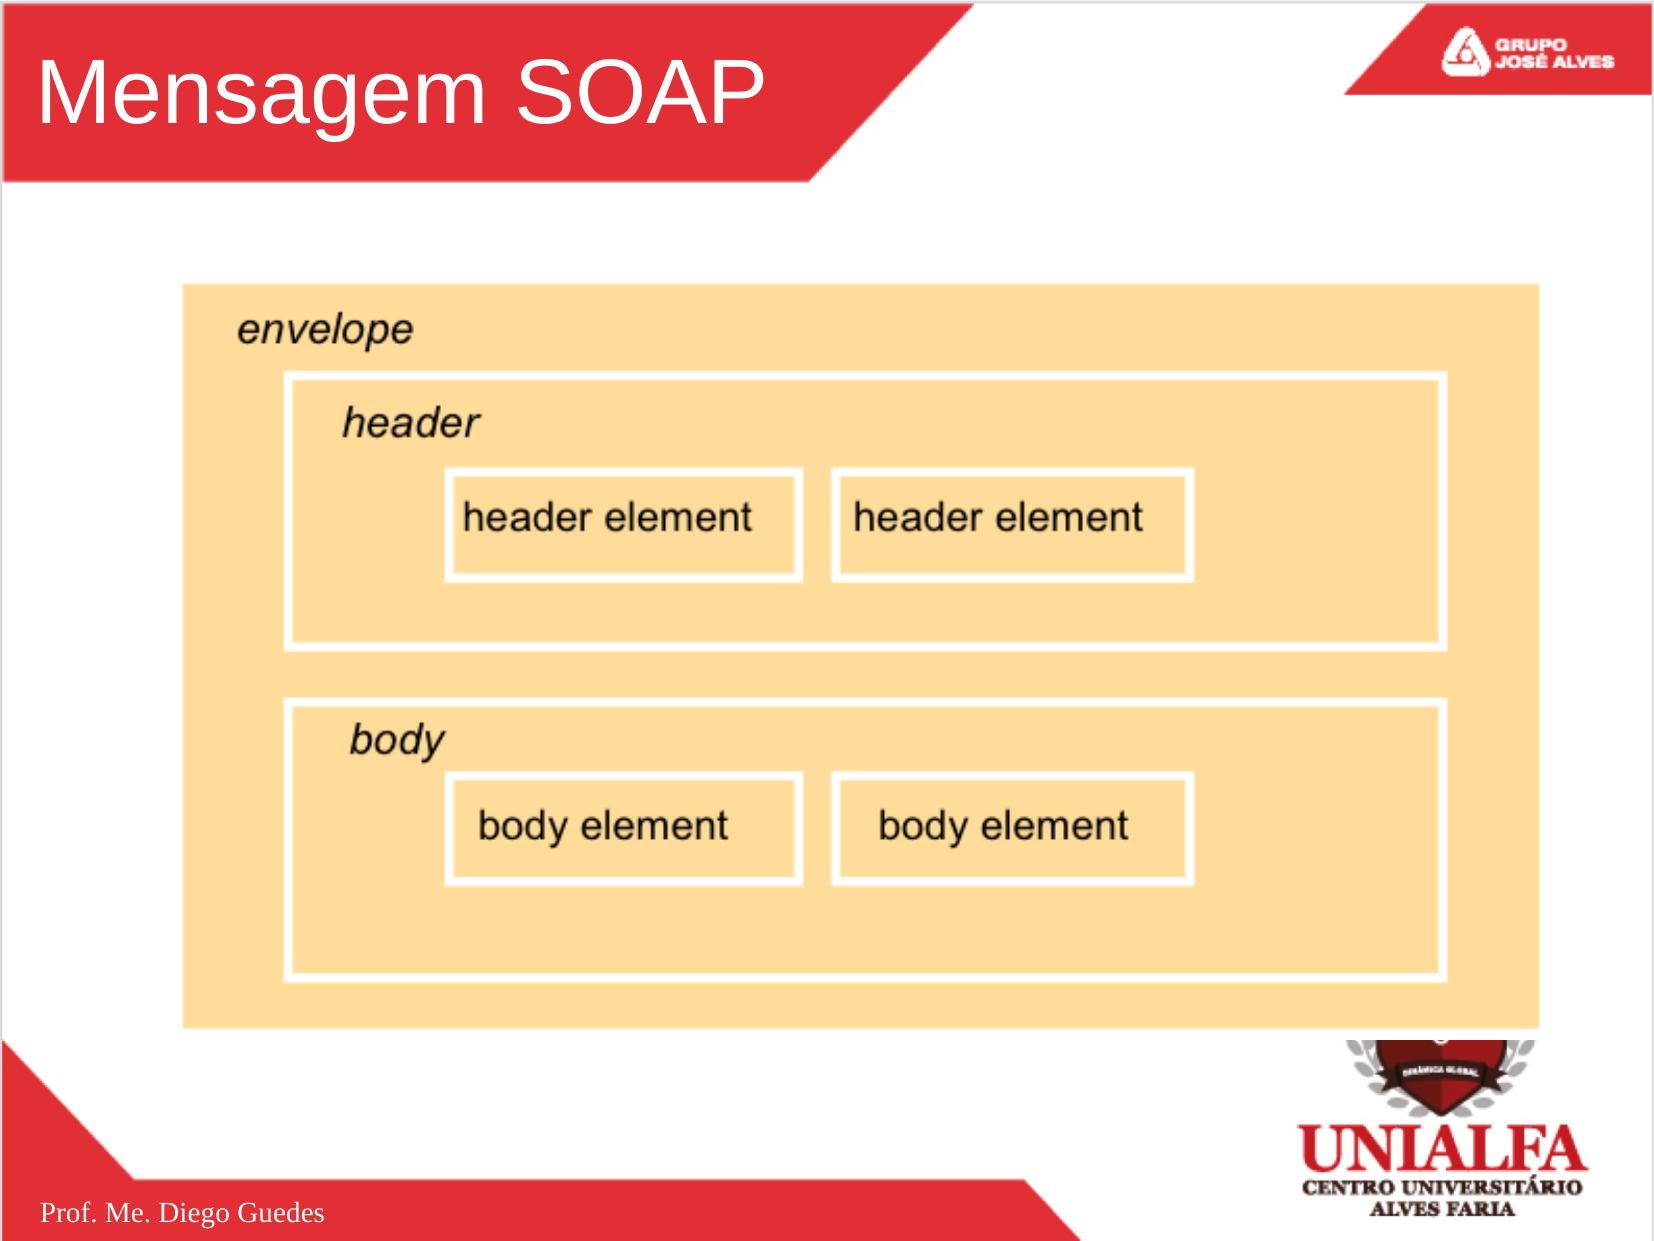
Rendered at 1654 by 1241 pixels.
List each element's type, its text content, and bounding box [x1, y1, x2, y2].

picture [0, 0, 1654, 1241]
title Mensagem SOAP [6, 11, 799, 174]
